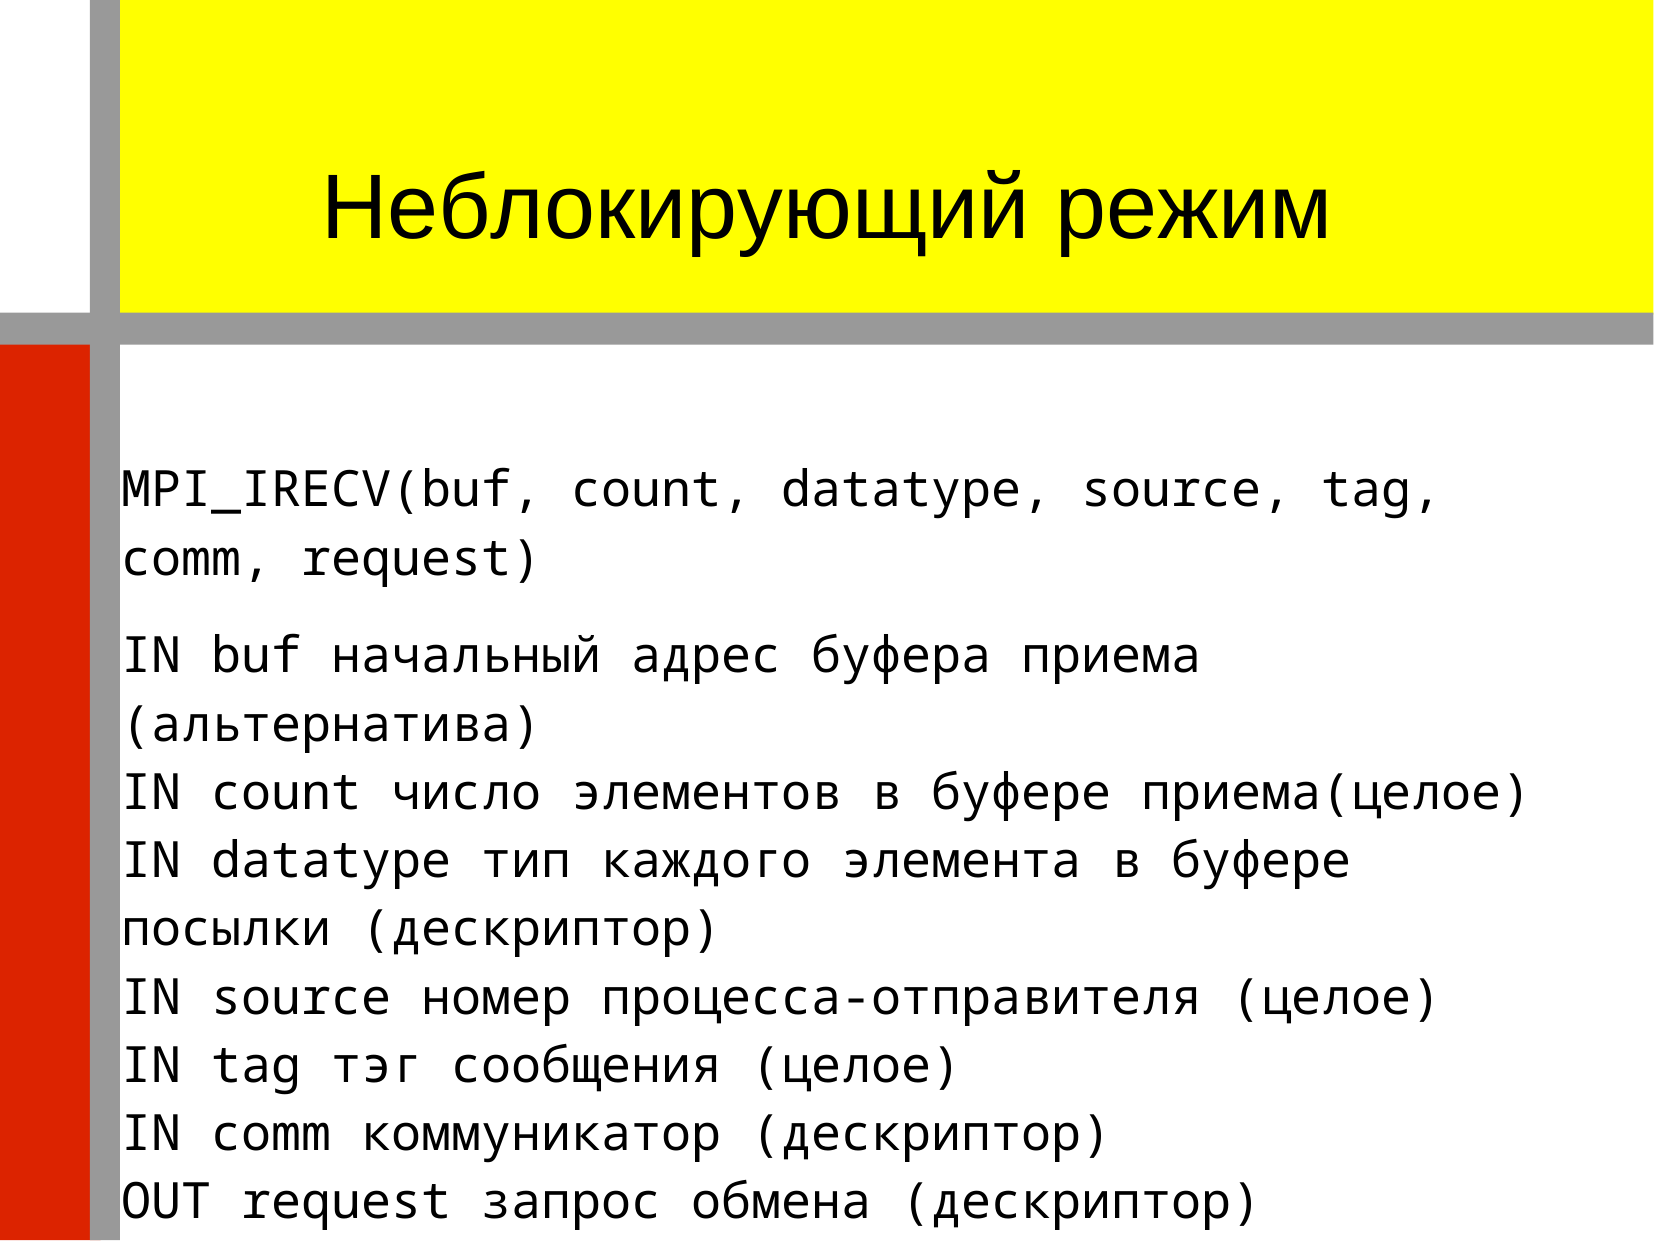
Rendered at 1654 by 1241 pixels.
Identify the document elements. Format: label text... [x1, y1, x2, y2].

title Неблокирующий режим [121, 102, 1534, 311]
subtitle MPI_IRECV(buf, count, datatype, source, tag, comm, request) IN buf начальный адрес буфера приема (альтернатива) IN count число элементов в буфере приема(целое) IN datatype тип каждого элемента в буфере посылки (дескриптор) IN source номер процесса-отправителя (целое) IN tag тэг сообщения (целое) IN comm коммуникатор (дескриптор) OUT request запрос обмена (дескриптор) [121, 390, 1534, 1241]
